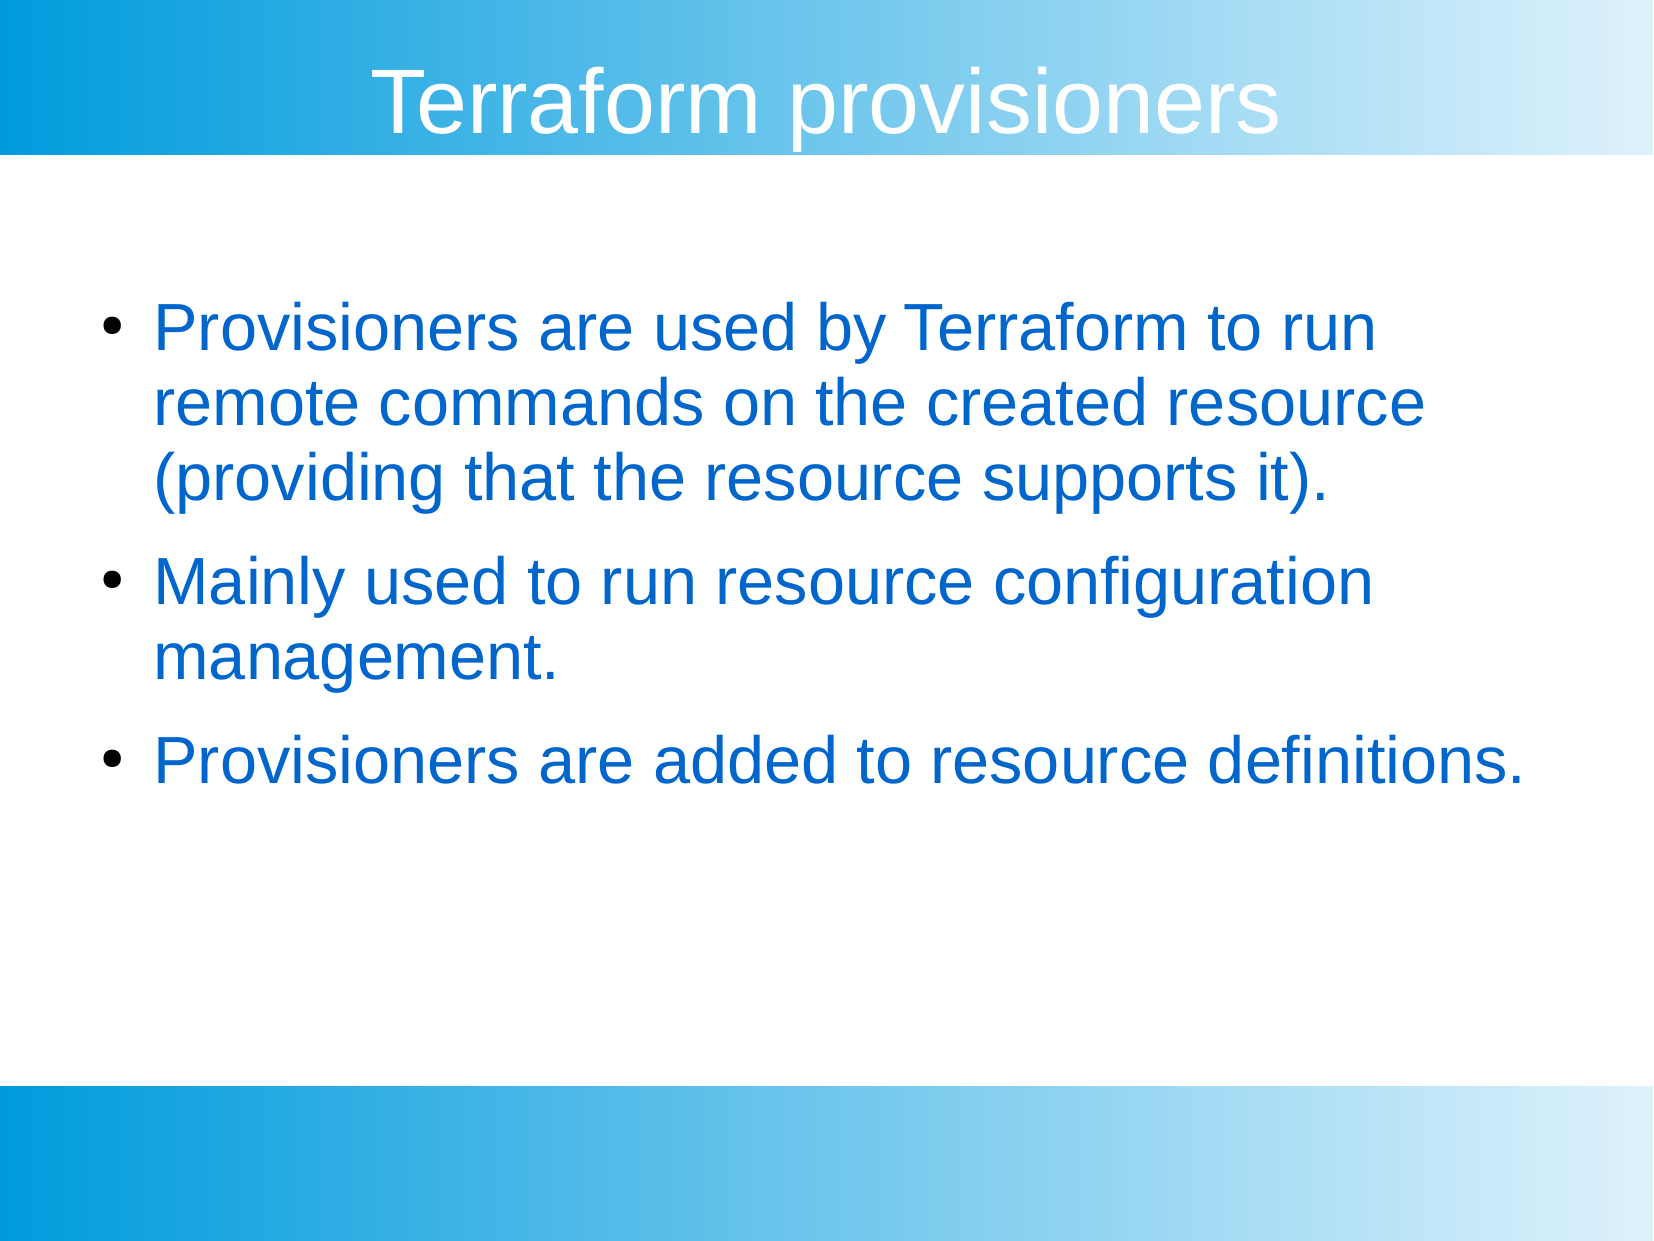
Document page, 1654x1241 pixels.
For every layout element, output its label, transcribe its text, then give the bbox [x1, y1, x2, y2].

title Terraform provisioners [82, 49, 1571, 155]
list Provisioners are used by Terraform to run remote commands on the created resource (providing that the resource supports it). Mainly used to run resource configuration management. Provisioners are added to resource definitions. [82, 290, 1571, 1010]
